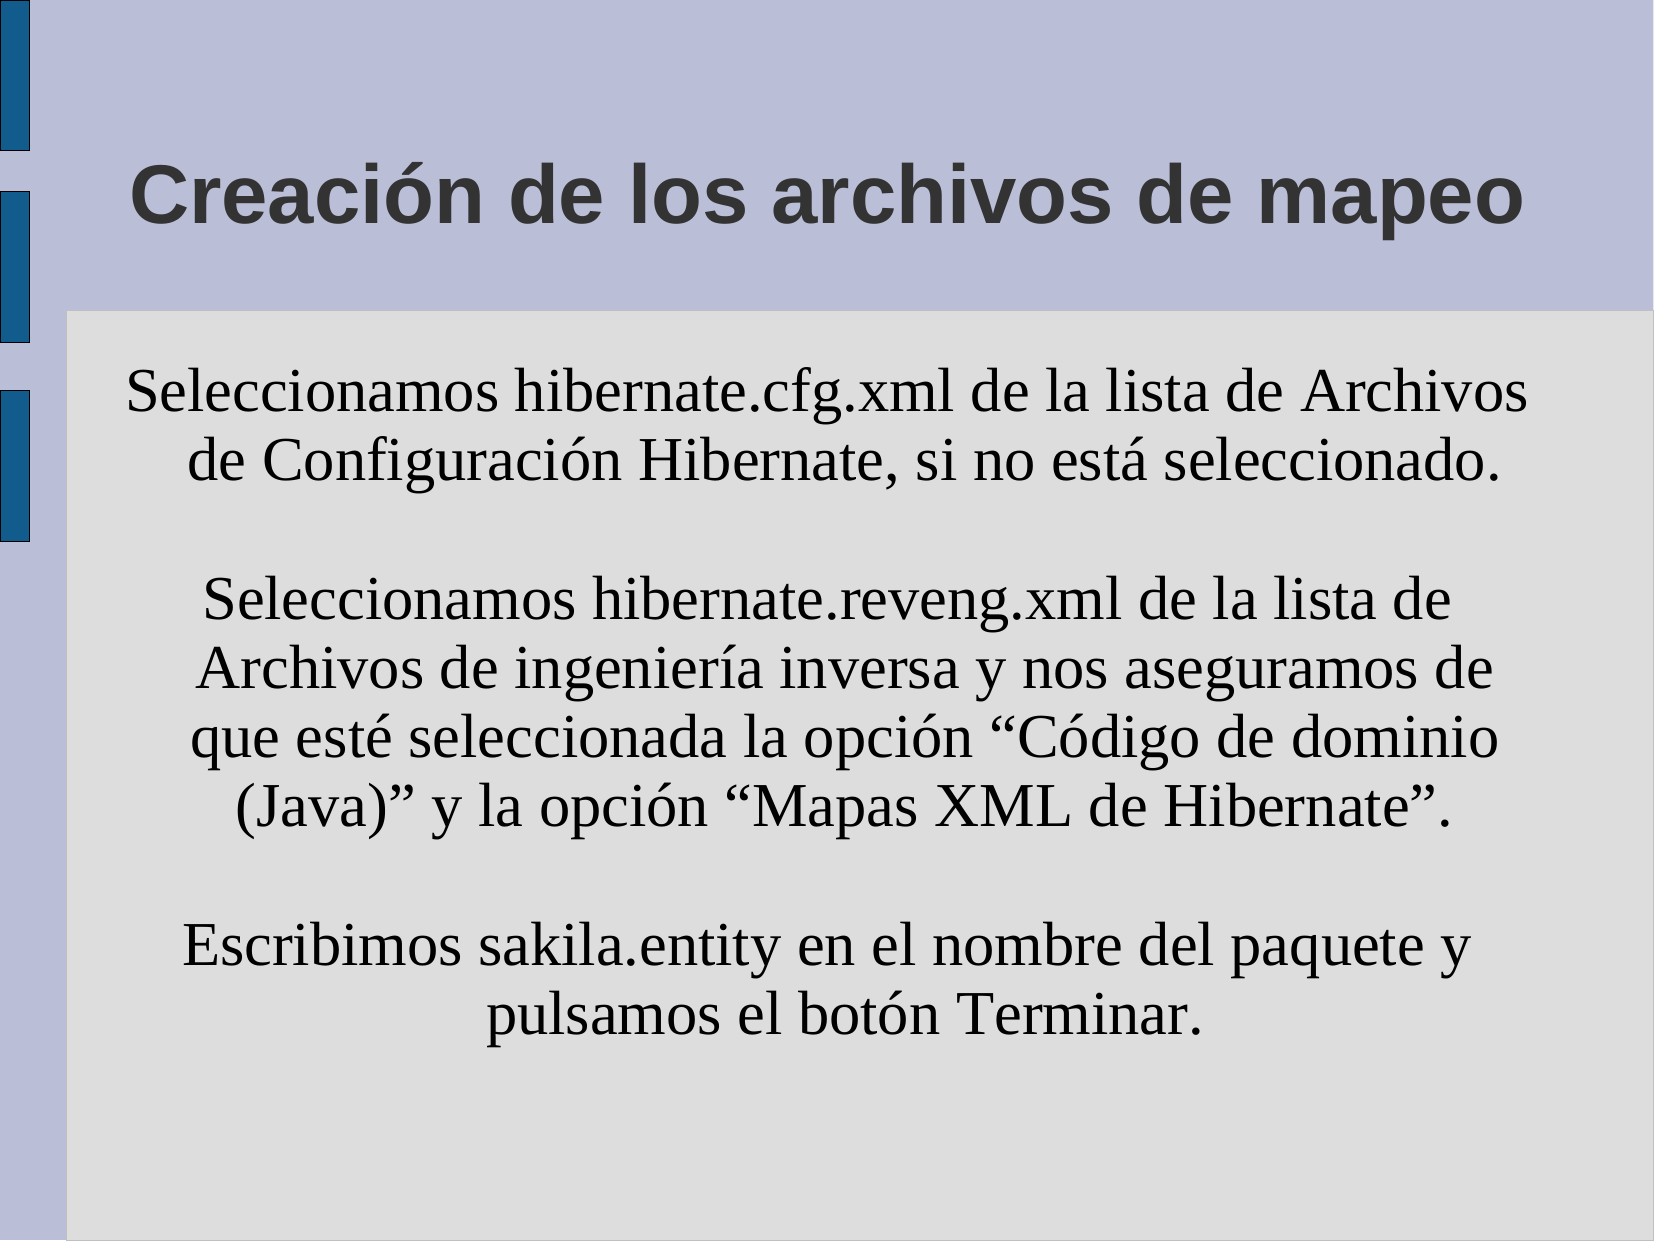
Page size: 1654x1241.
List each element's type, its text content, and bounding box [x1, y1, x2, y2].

subtitle Seleccionamos hibernate.cfg.xml de la lista de Archivos de Configuración Hibernate, si no está seleccionado. Seleccionamos hibernate.reveng.xml de la lista de Archivos de ingeniería inversa y nos aseguramos de que esté seleccionada la opción “Código de dominio (Java)” y la opción “Mapas XML de Hibernate”. Escribimos sakila.entity en el nombre del paquete y pulsamos el botón Terminar. [121, 318, 1534, 1086]
title Creación de los archivos de mapeo [121, 98, 1534, 291]
